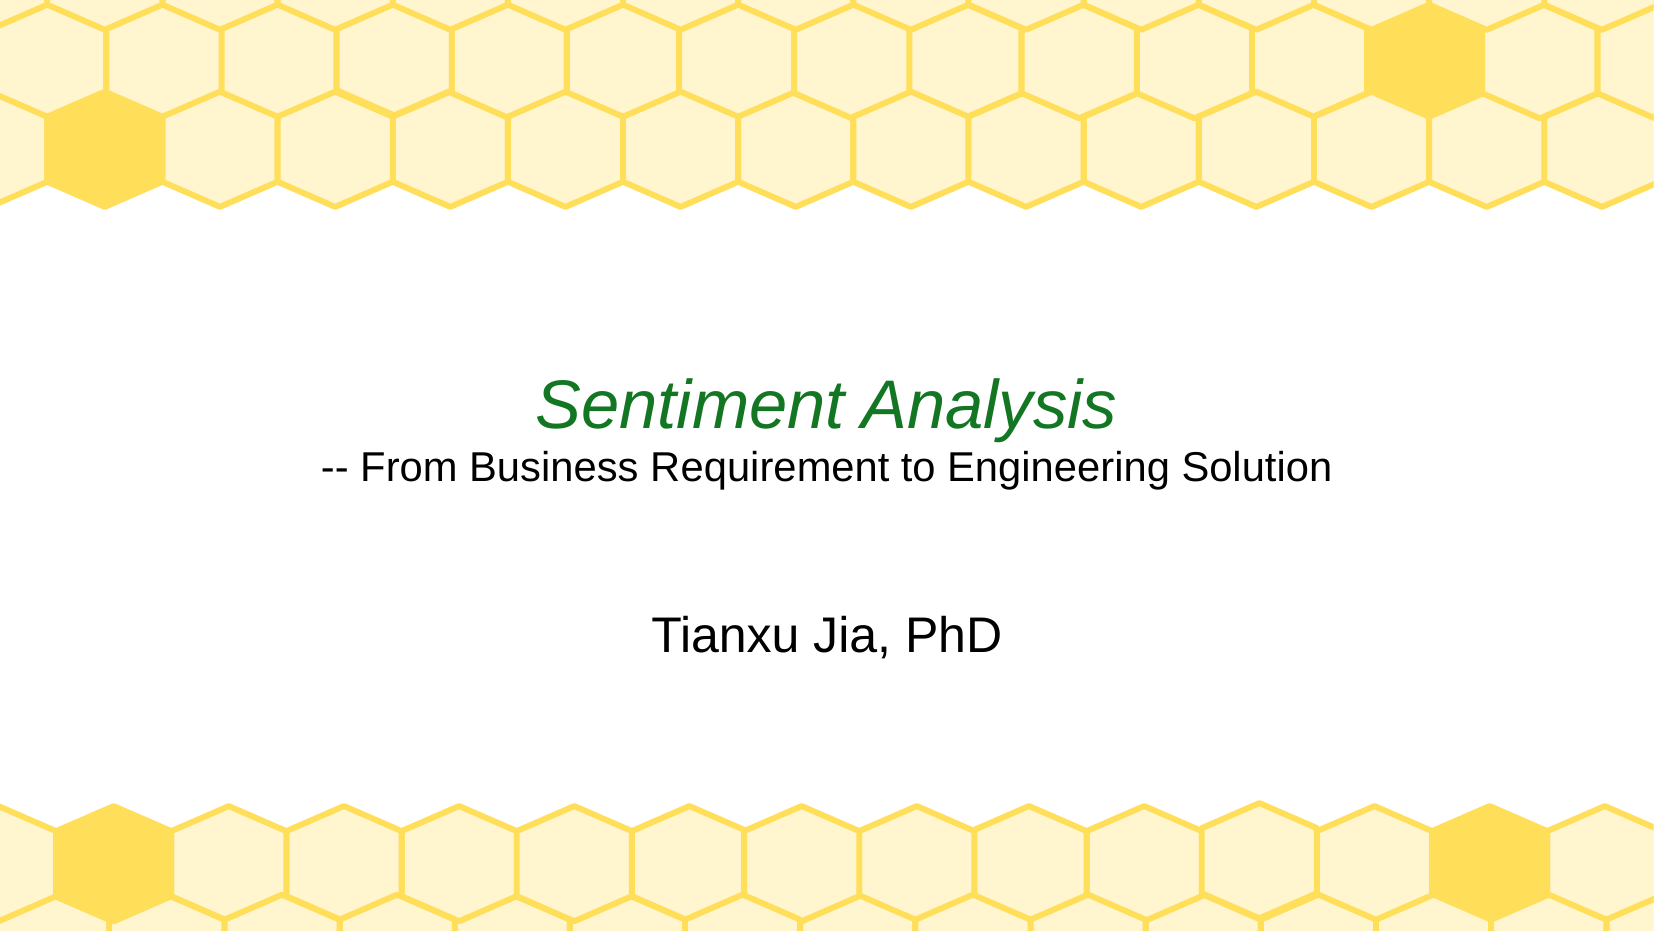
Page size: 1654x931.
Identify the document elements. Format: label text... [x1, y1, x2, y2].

title Sentiment Analysis -- From Business Requirement to Engineering Solution [88, 324, 1565, 532]
subtitle Tianxu Jia, PhD [88, 561, 1565, 709]
